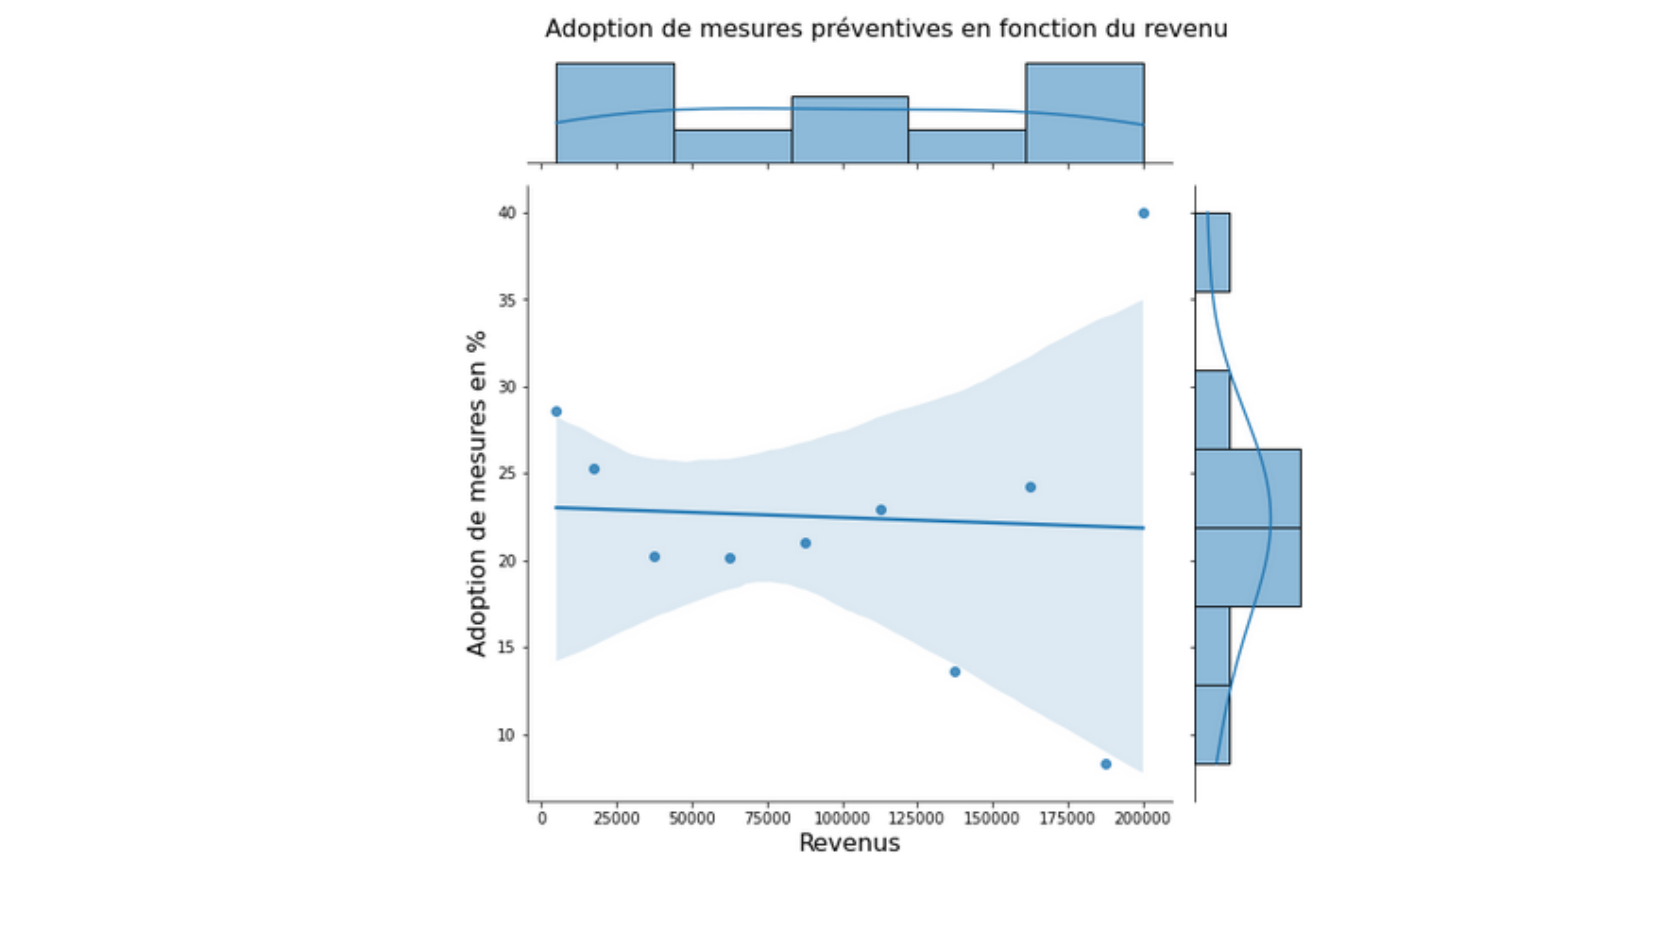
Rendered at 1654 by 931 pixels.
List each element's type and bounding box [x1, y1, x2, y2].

picture [460, 9, 1312, 863]
